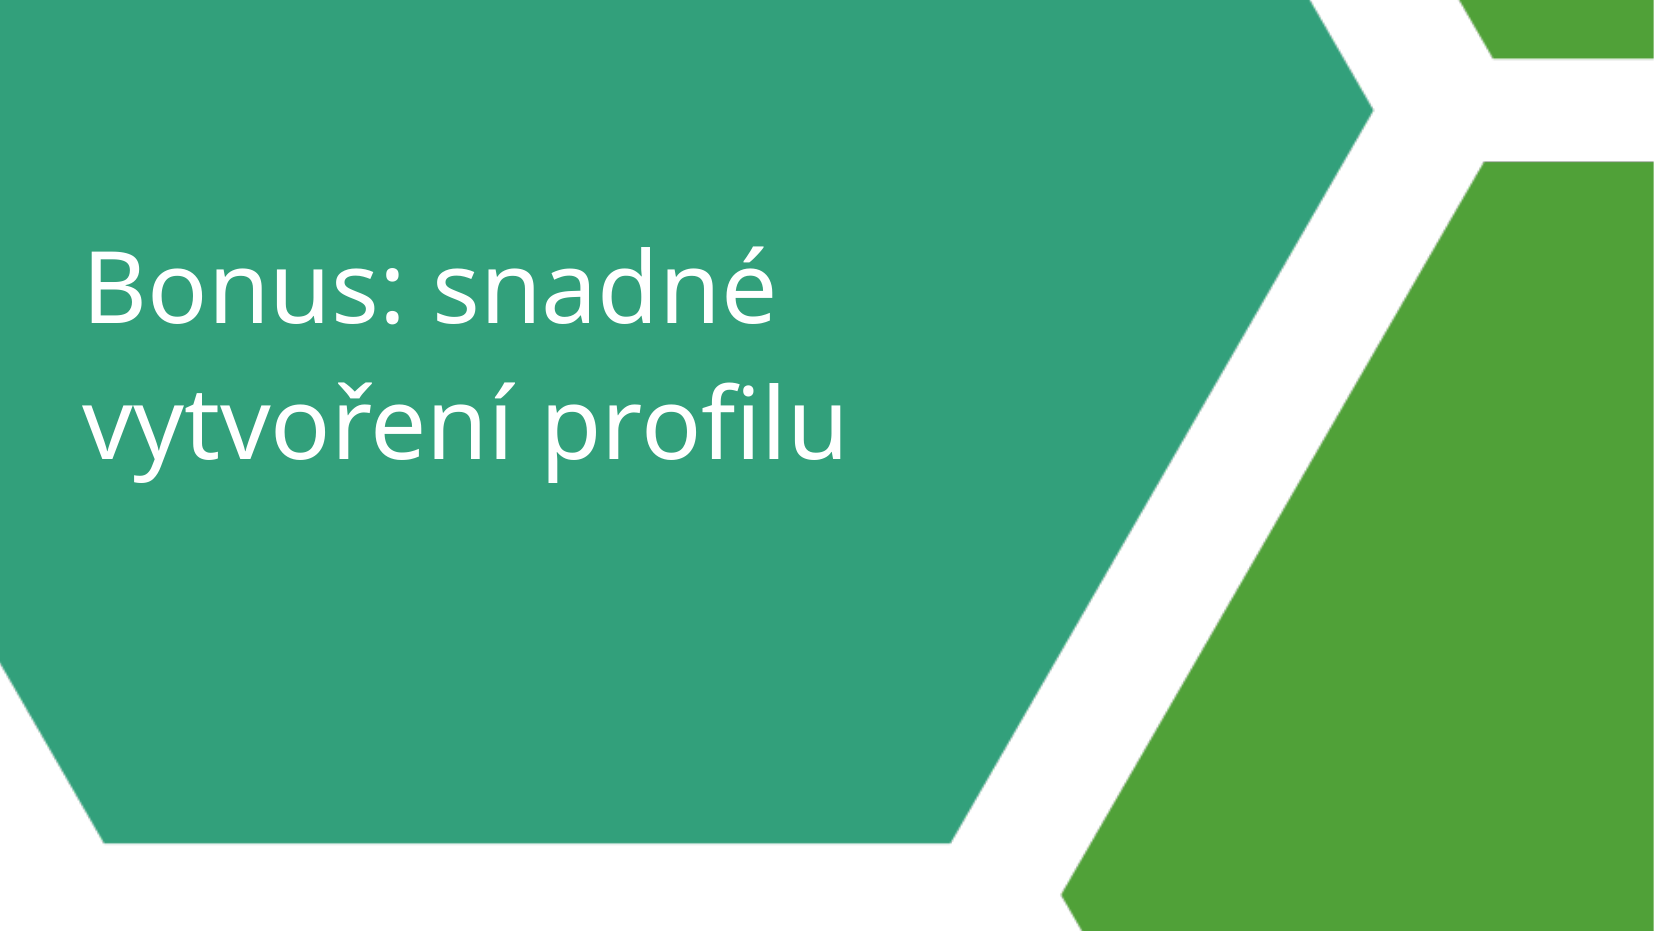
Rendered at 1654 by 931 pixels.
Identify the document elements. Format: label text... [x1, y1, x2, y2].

title Bonus: snadné vytvoření profilu [82, 178, 1218, 528]
picture [0, 0, 1654, 931]
